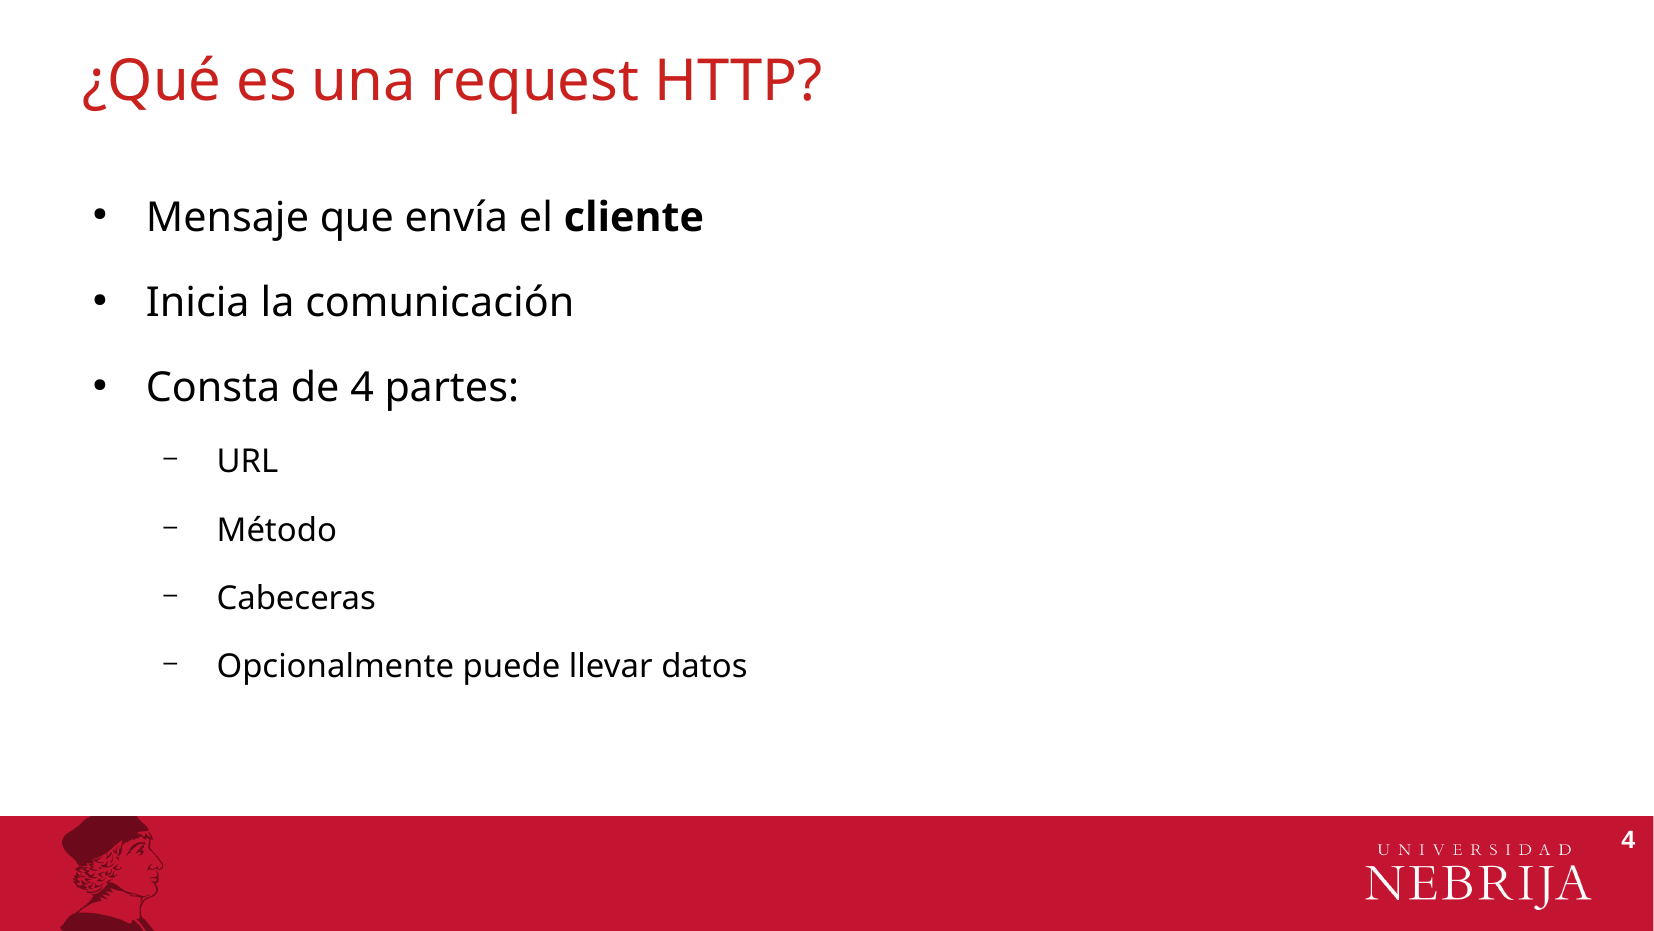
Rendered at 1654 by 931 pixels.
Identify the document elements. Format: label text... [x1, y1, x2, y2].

title ¿Qué es una request HTTP? [82, 0, 1571, 156]
list Mensaje que envía el cliente Inicia la comunicación Consta de 4 partes: URL Método Cabeceras Opcionalmente puede llevar datos [75, 187, 1576, 826]
picture [0, 816, 1654, 931]
